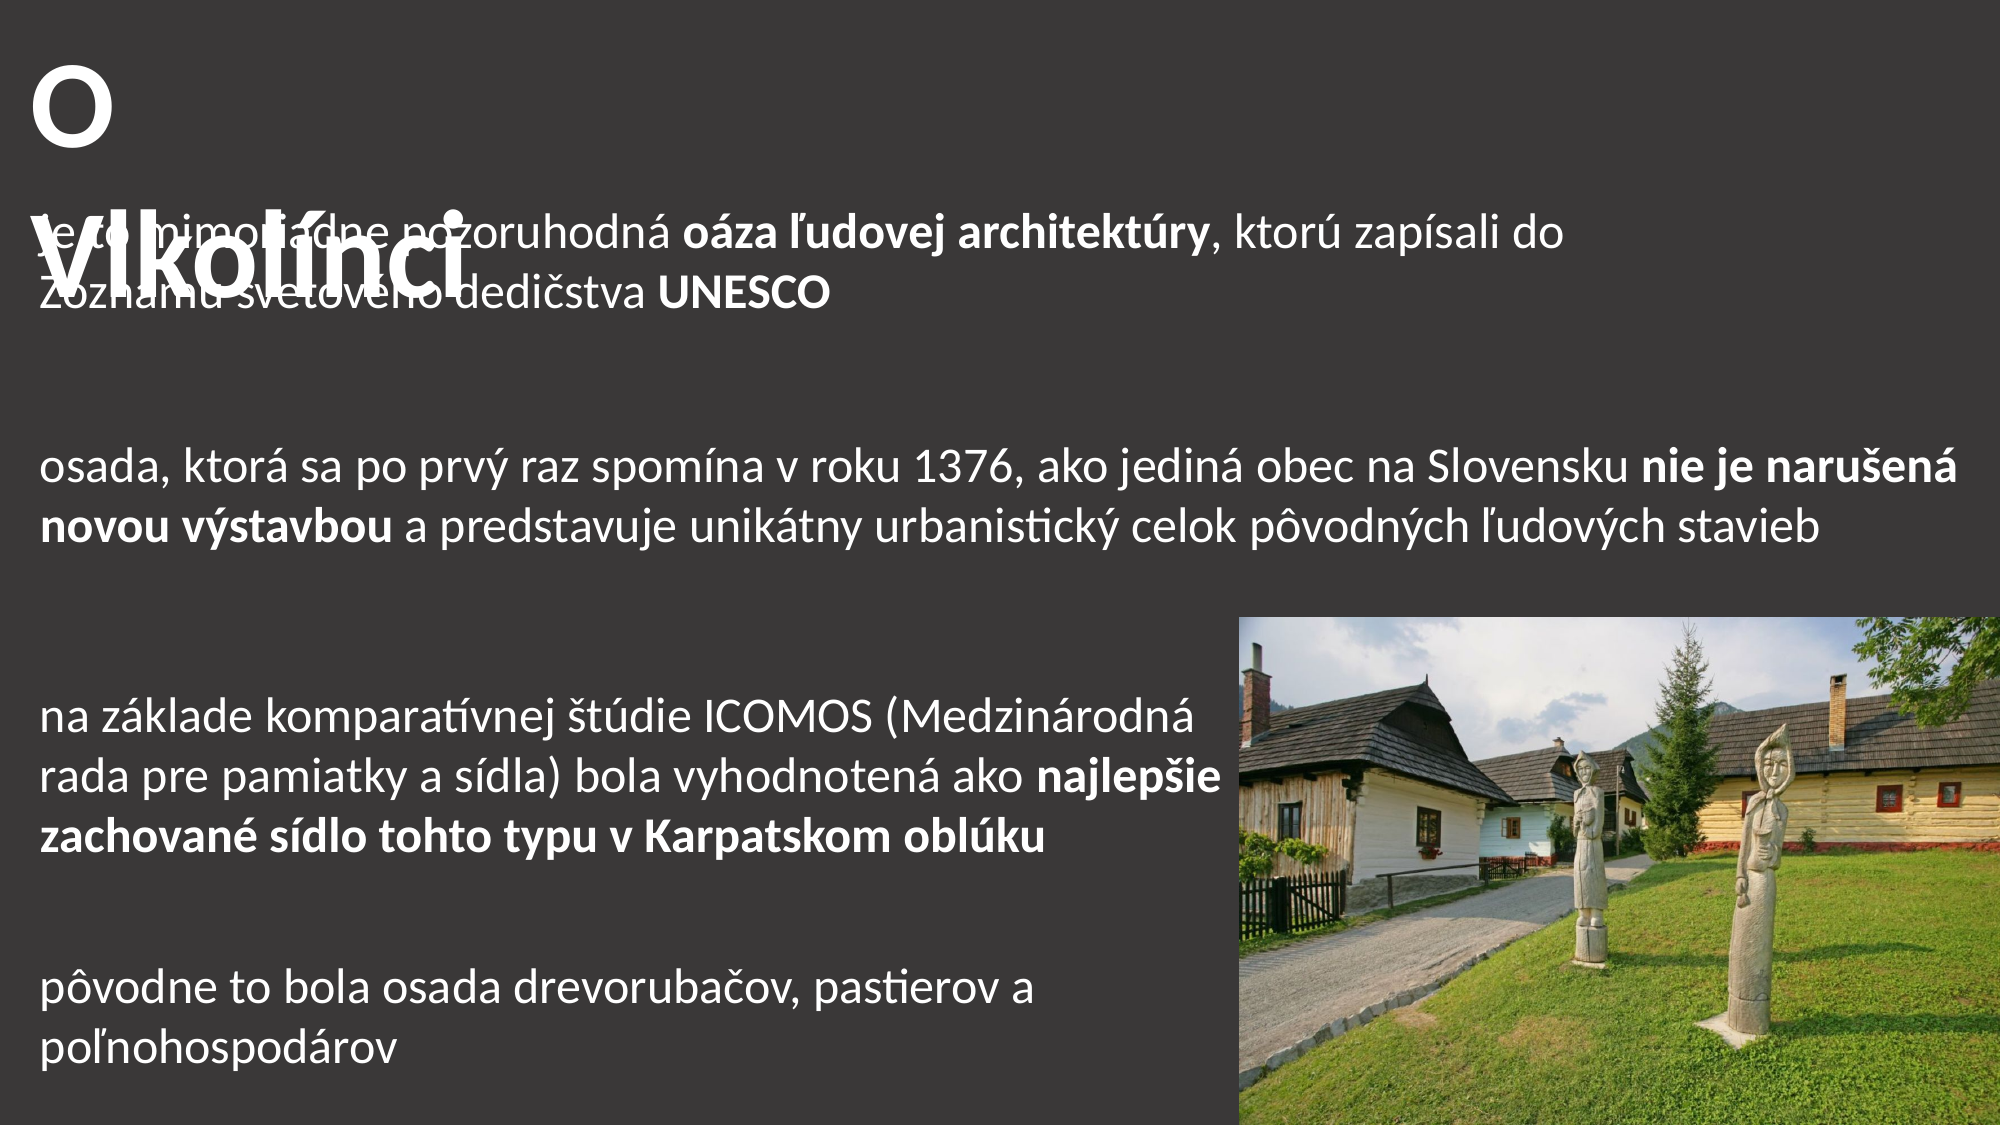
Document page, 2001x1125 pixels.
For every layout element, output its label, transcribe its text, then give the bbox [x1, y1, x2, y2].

text_box na základe komparatívnej štúdie ICOMOS (Medzinárodná rada pre pamiatky a sídla) bola vyhodnotená ako najlepšie zachované sídlo tohto typu v Karpatskom oblúku [24, 674, 1304, 871]
text_box O Vlkolínci [15, 14, 574, 330]
text_box osada, ktorá sa po prvý raz spomína v roku 1376, ako jediná obec na Slovensku nie je narušená novou výstavbou a predstavuje unikátny urbanistický celok pôvodných ľudových stavieb [24, 425, 1979, 561]
text_box je to mimoriadne pozoruhodná oáza ľudovej architektúry, ktorú zapísali do Zoznamu svetového dedičstva UNESCO [574, 191, 1979, 327]
picture [1239, 617, 2000, 1125]
text_box pôvodne to bola osada drevorubačov, pastierov a poľnohospodárov [24, 945, 1304, 1081]
